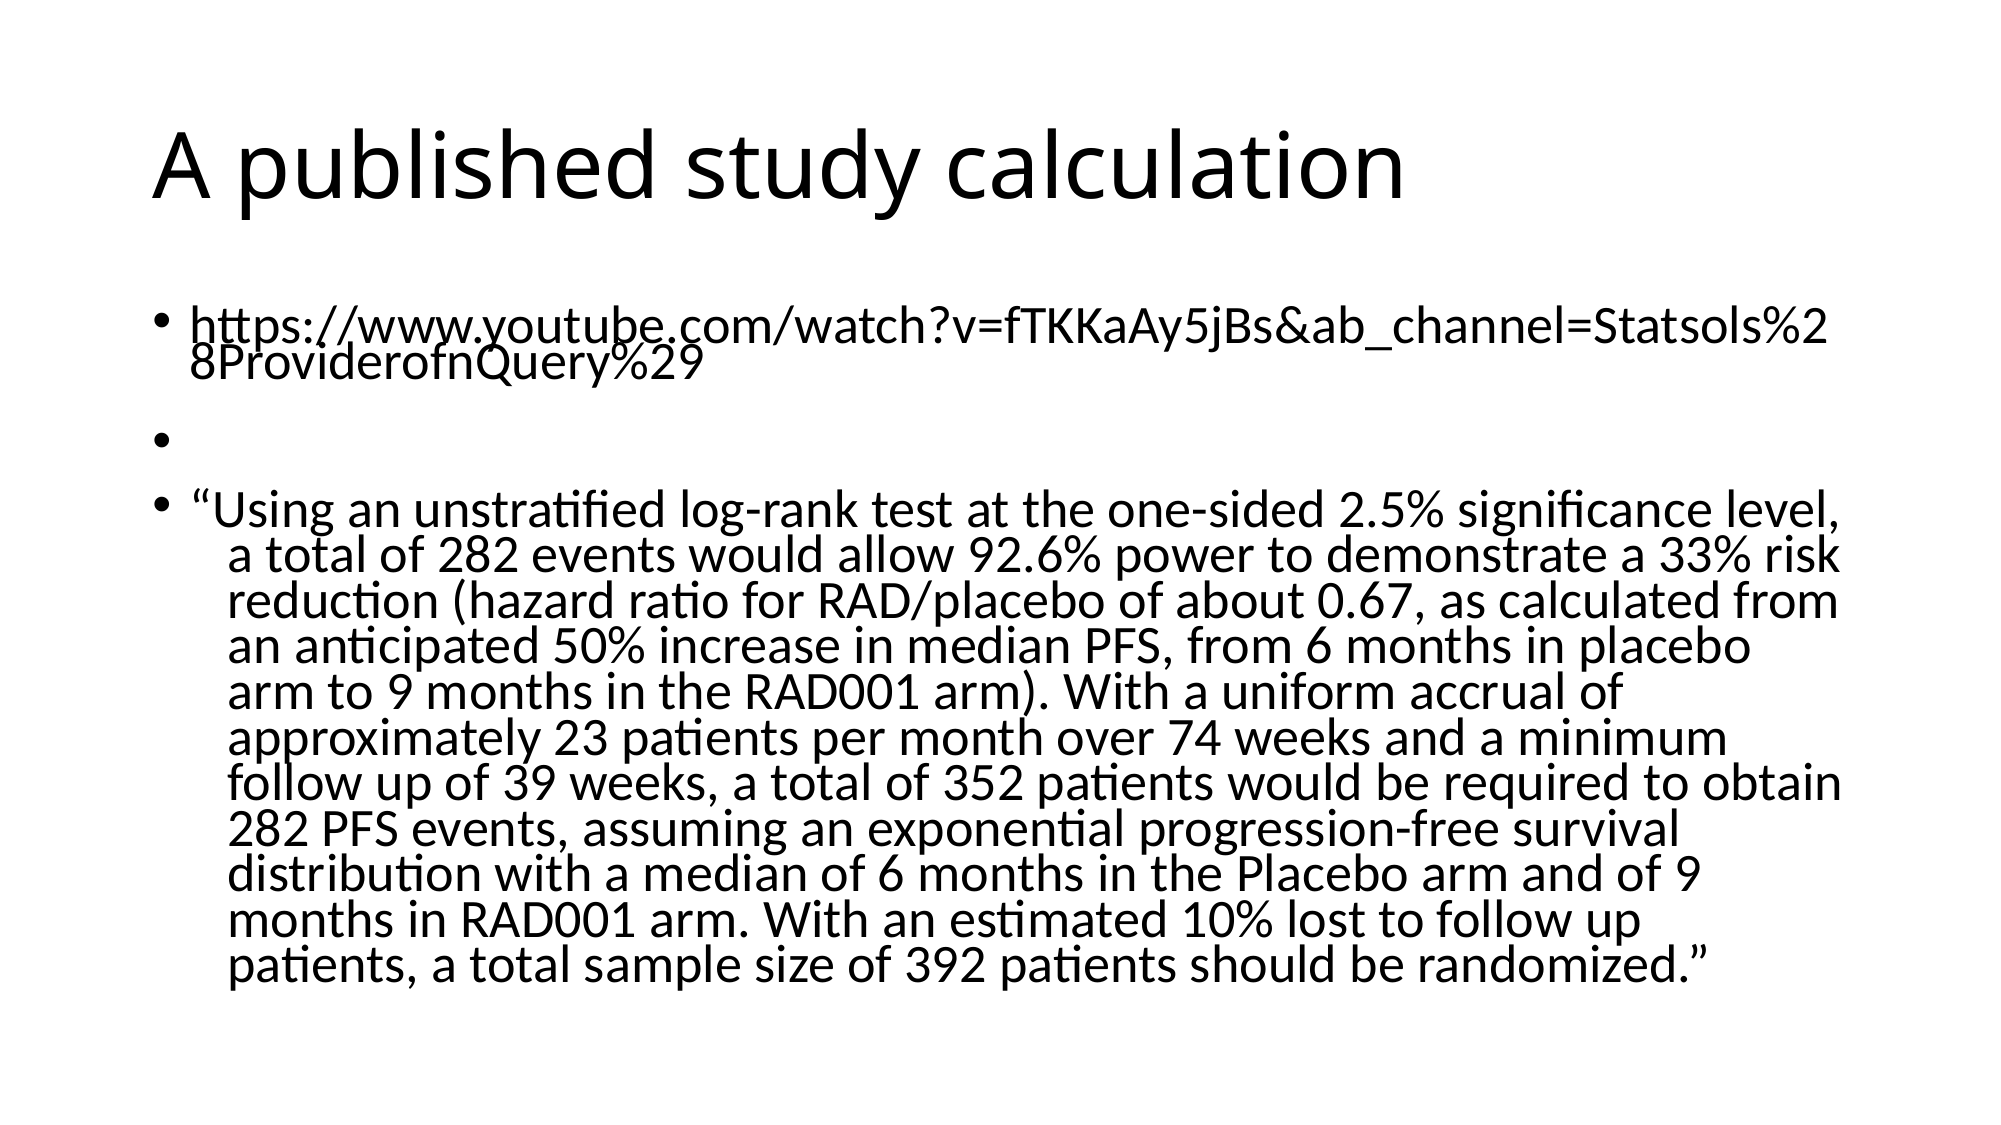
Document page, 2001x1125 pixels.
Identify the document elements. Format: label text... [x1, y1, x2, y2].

list https://www.youtube.com/watch?v=fTKKaAy5jBs&ab_channel=Statsols%28ProviderofnQuery%29 “Using an unstratified log-rank test at the one-sided 2.5% significance level, a total of 282 events would allow 92.6% power to demonstrate a 33% risk reduction (hazard ratio for RAD/placebo of about 0.67, as calculated from an anticipated 50% increase in median PFS, from 6 months in placebo arm to 9 months in the RAD001 arm). With a uniform accrual of approximately 23 patients per month over 74 weeks and a minimum follow up of 39 weeks, a total of 352 patients would be required to obtain 282 PFS events, assuming an exponential progression-free survival distribution with a median of 6 months in the Placebo arm and of 9 months in RAD001 arm. With an estimated 10% lost to follow up patients, a total sample size of 392 patients should be randomized.” [137, 299, 1863, 1014]
title A published study calculation [137, 59, 1863, 278]
